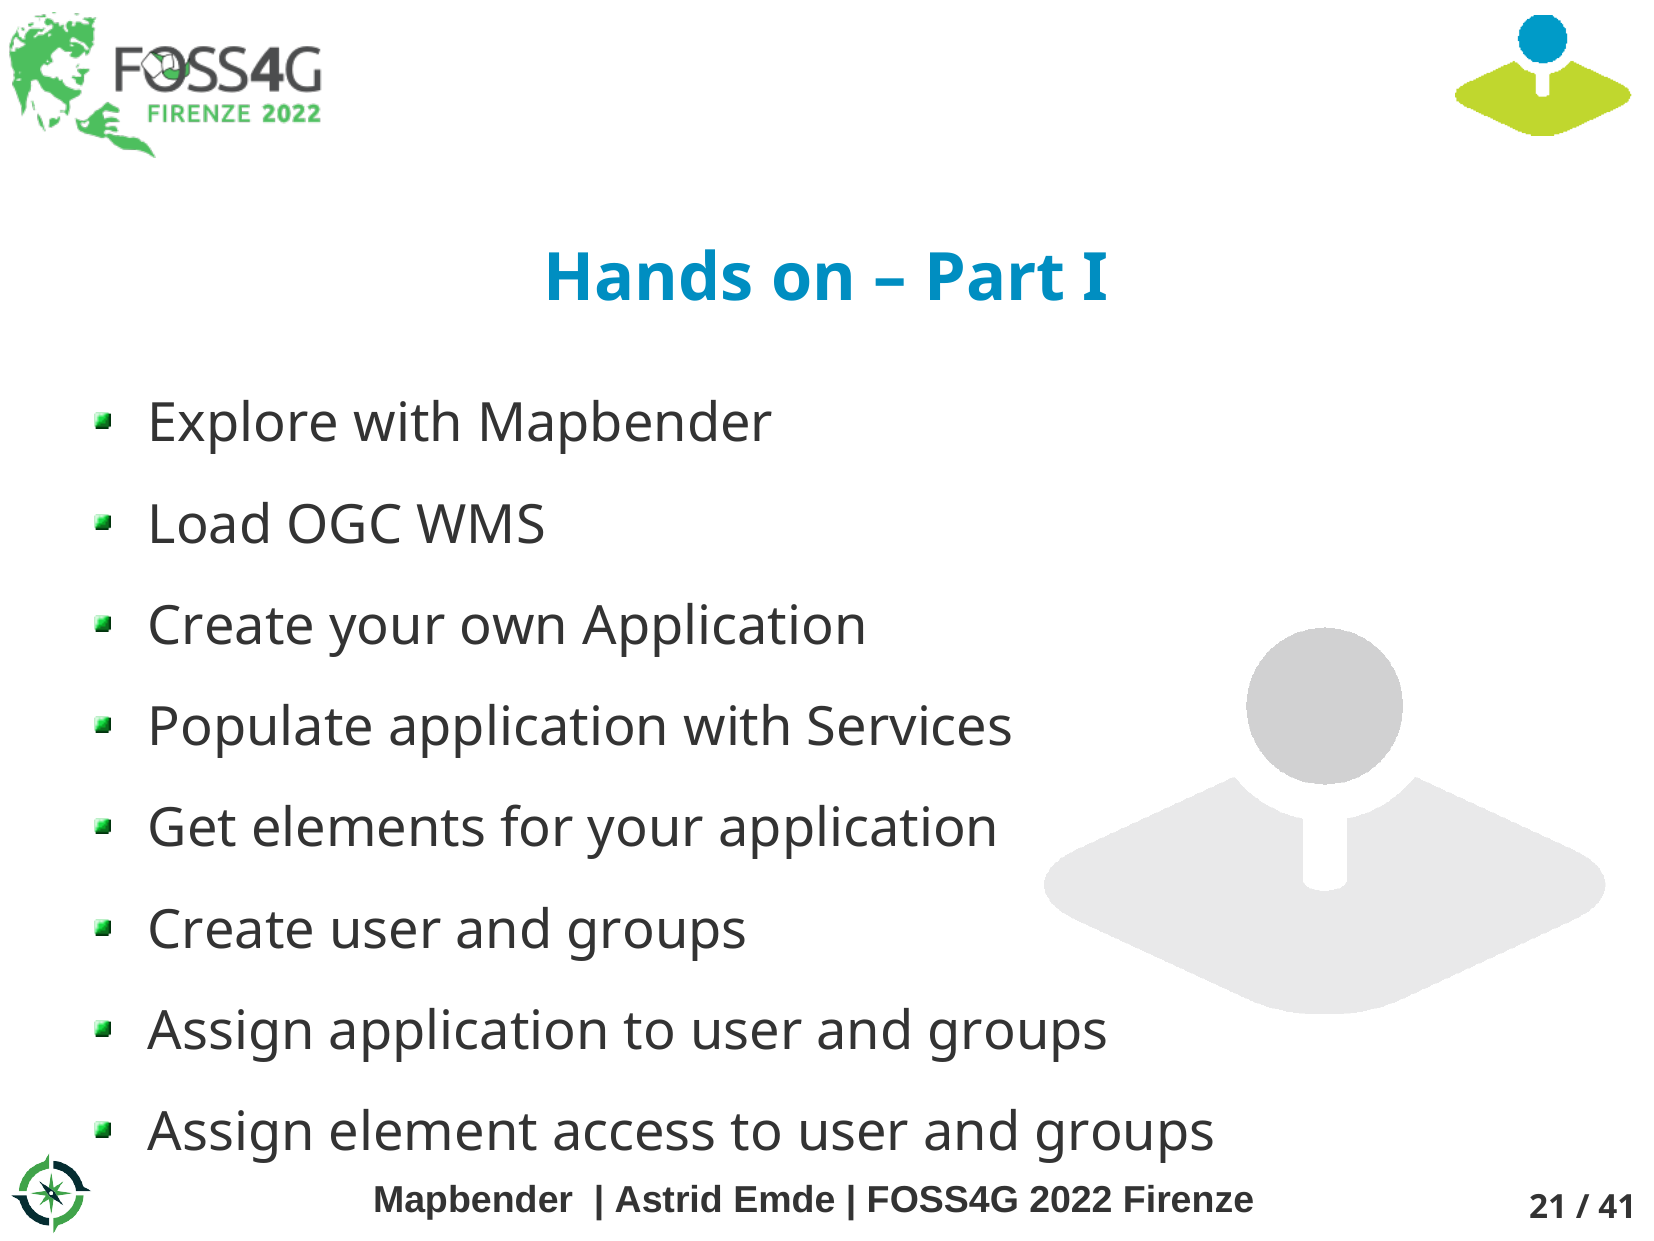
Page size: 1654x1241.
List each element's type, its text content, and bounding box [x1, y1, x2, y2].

picture [0, 12, 376, 158]
title Hands on – Part I [82, 200, 1571, 349]
picture [10, 1152, 92, 1234]
picture [1455, 15, 1633, 136]
list Explore with Mapbender Load OGC WMS Create your own Application Populate application with Services Get elements for your application Create user and groups Assign application to user and groups Assign element access to user and groups [76, 383, 1565, 1188]
